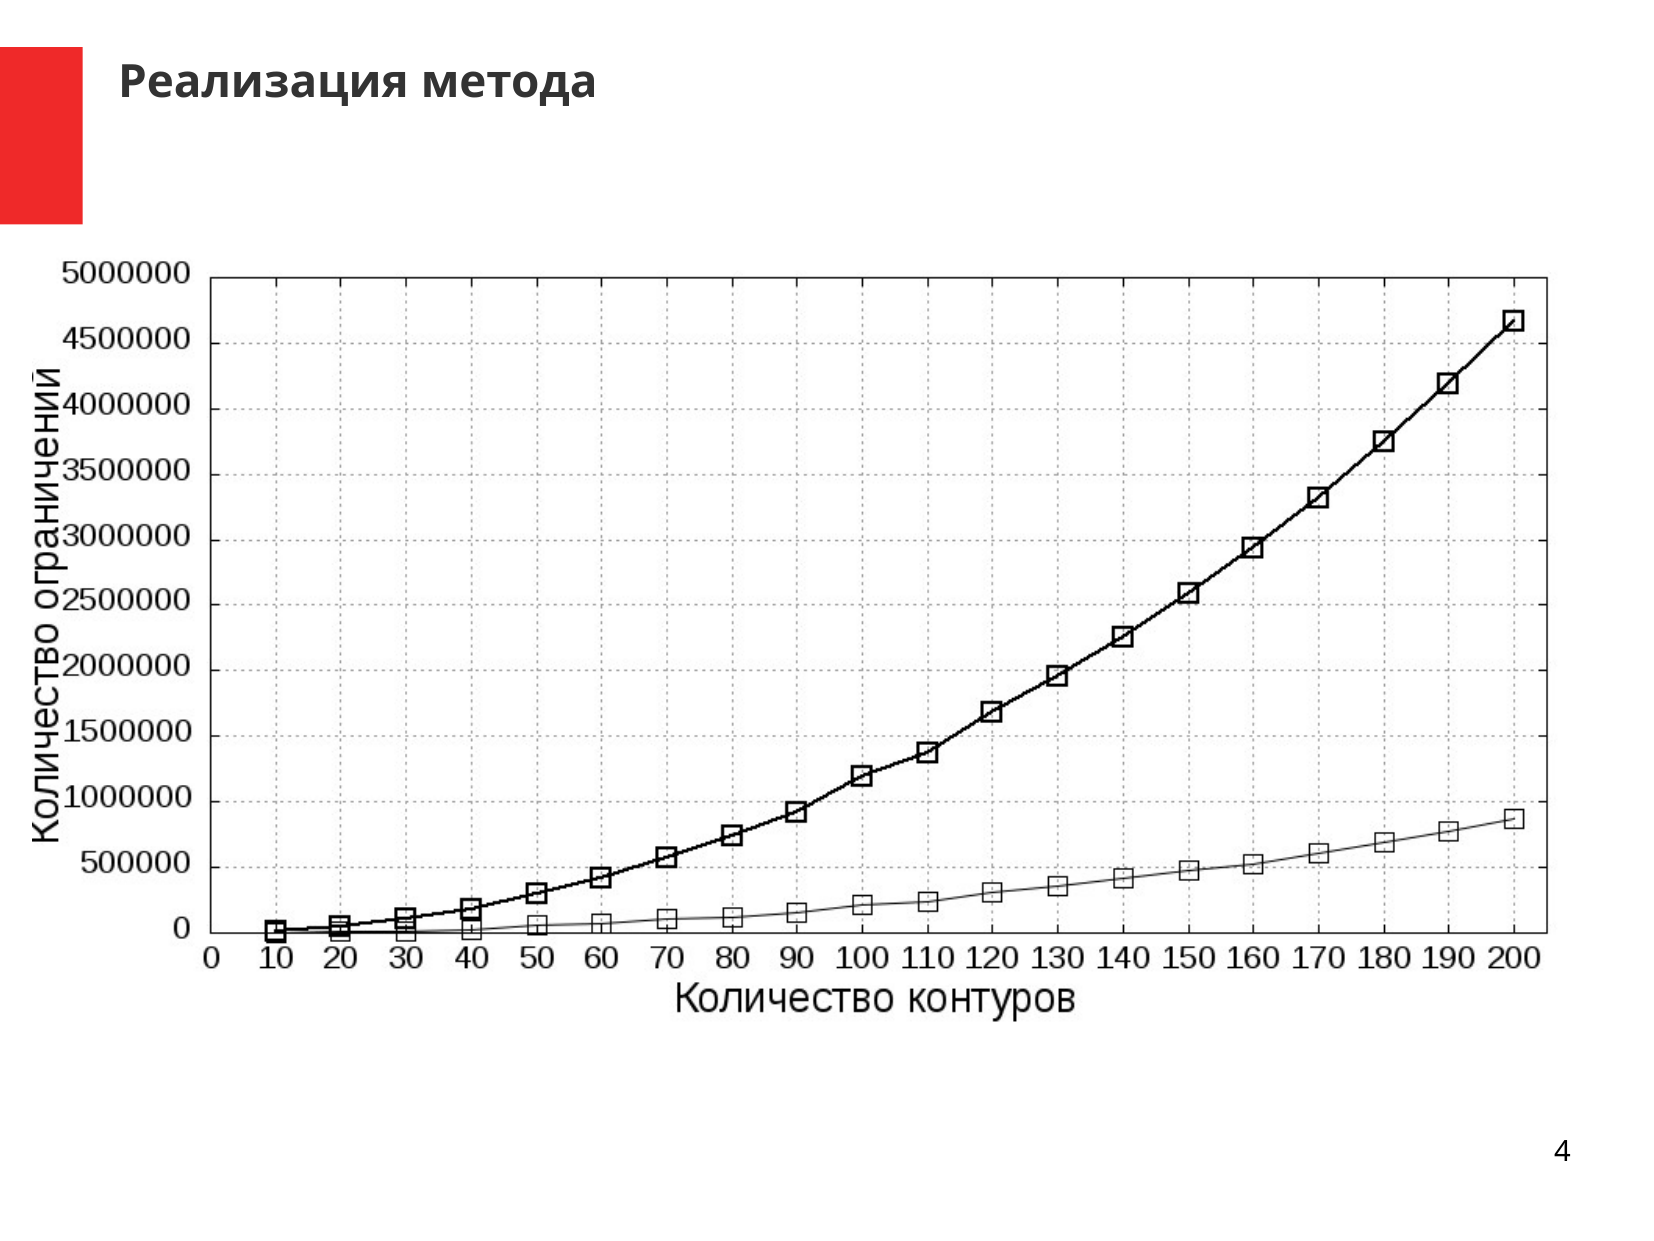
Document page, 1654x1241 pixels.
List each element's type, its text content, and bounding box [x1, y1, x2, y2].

picture [32, 246, 1595, 1028]
title Реализация метода [118, 0, 1571, 184]
